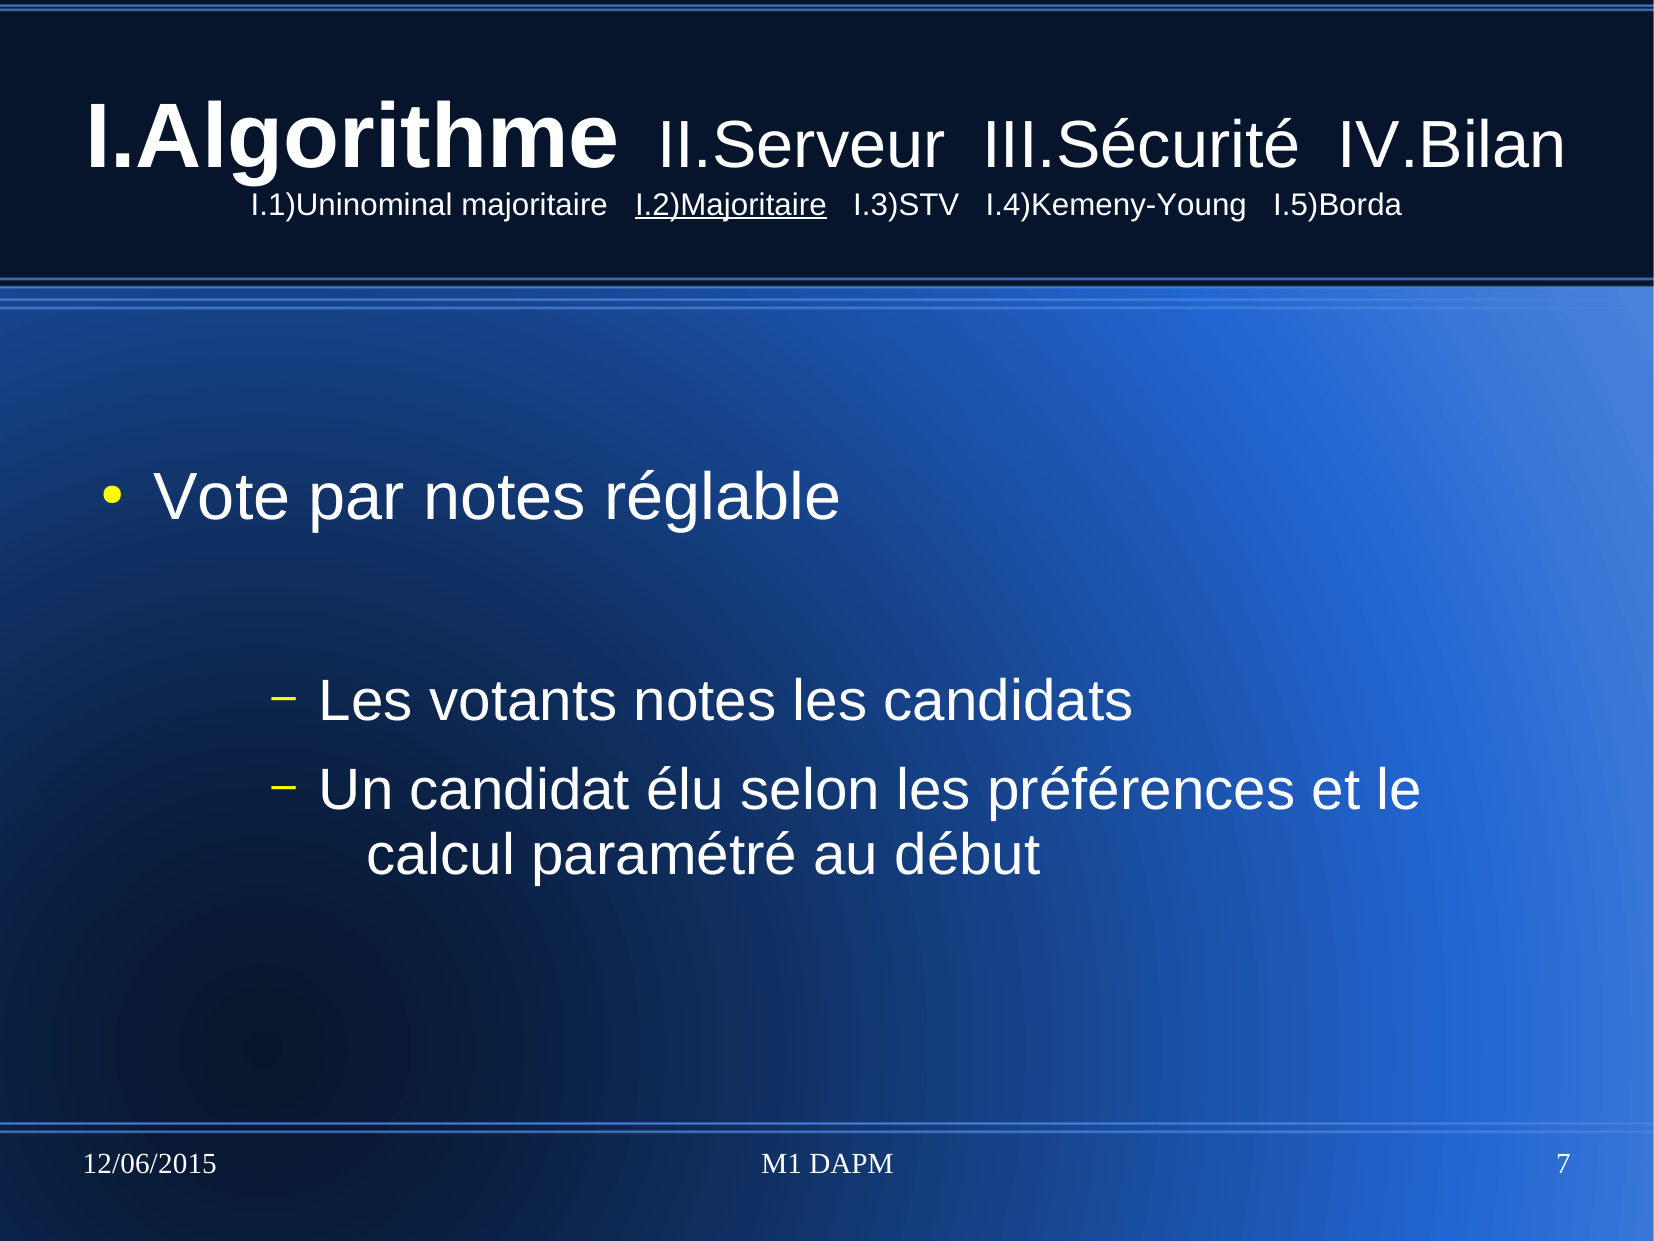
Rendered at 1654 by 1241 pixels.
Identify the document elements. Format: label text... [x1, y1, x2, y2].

picture [0, 0, 1654, 1241]
title I.Algorithme II.Serveur III.Sécurité IV.Bilan I.1)Uninominal majoritaire I.2)Majoritaire I.3)STV I.4)Kemeny-Young I.5)Borda [82, 49, 1571, 257]
list Vote par notes réglable Les votants notes les candidats Un candidat élu selon les préférences et le calcul paramétré au début [82, 355, 1571, 1075]
